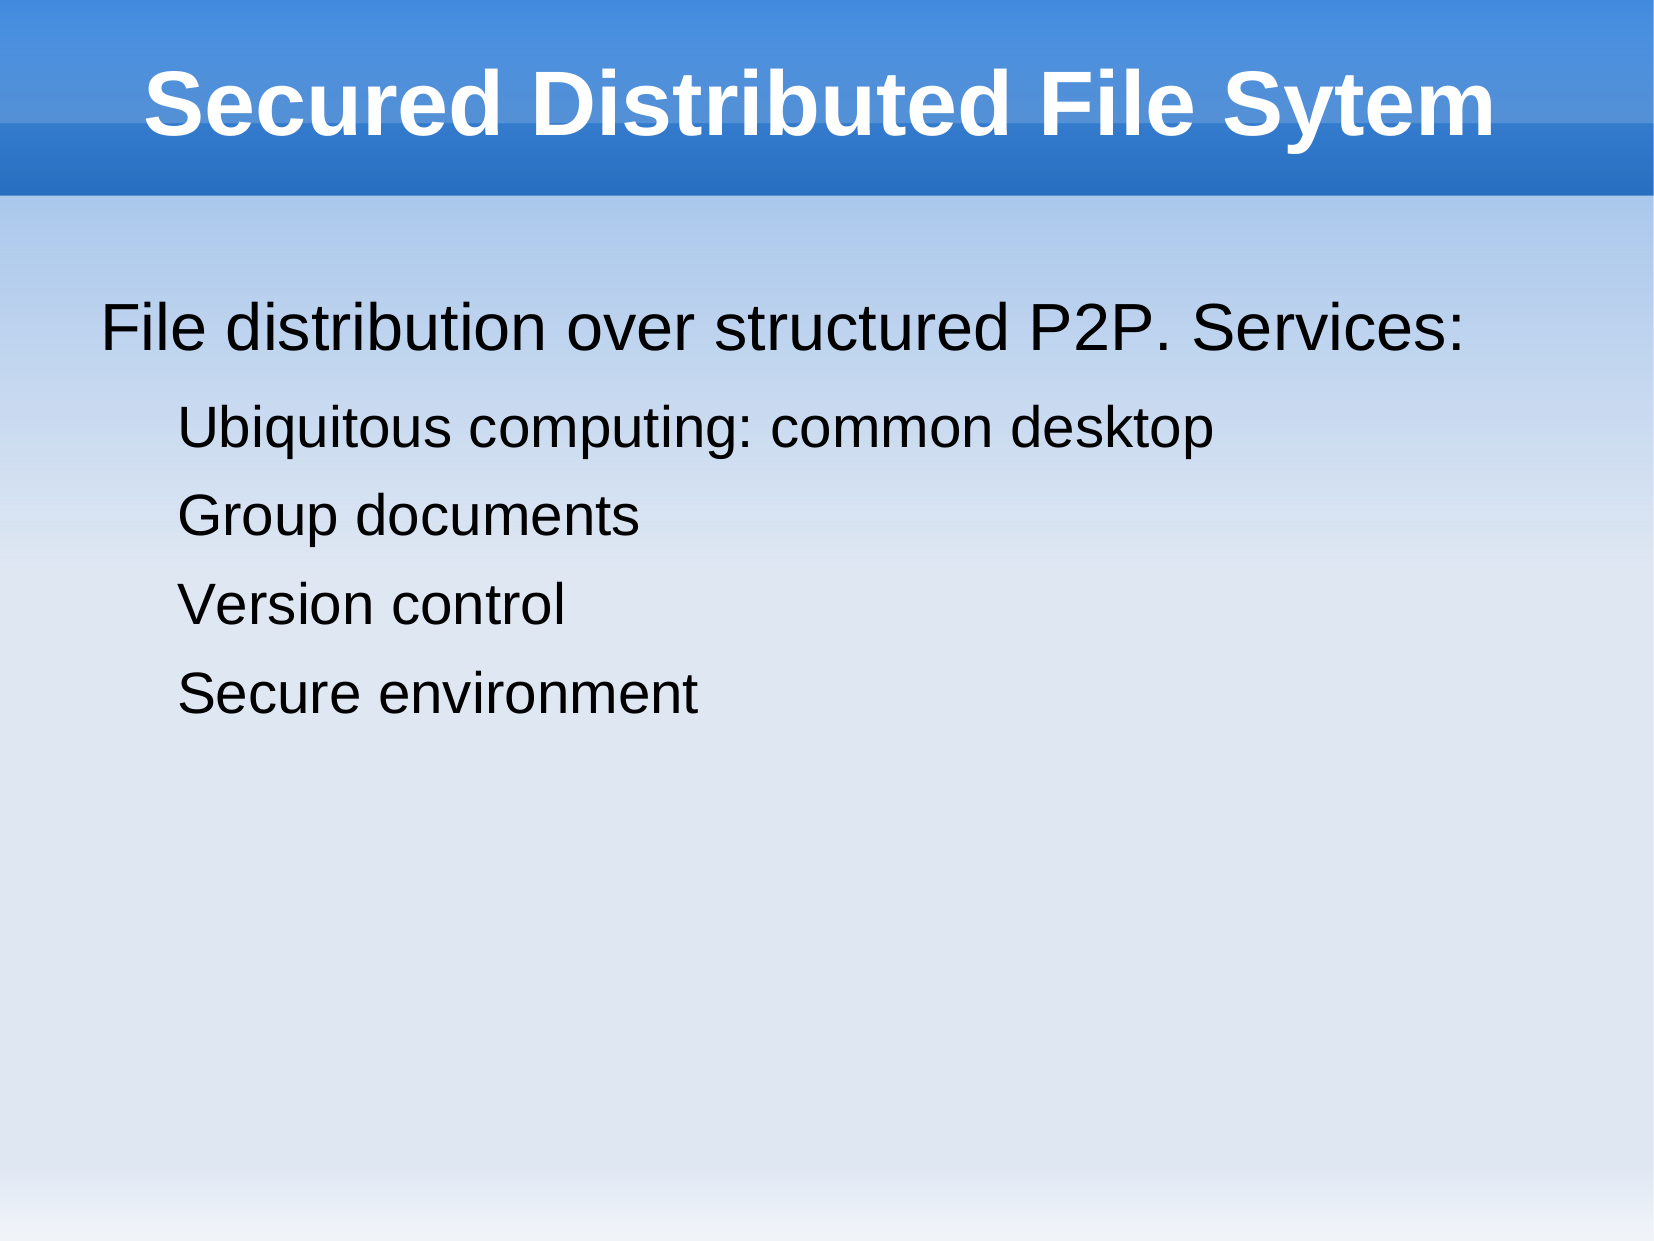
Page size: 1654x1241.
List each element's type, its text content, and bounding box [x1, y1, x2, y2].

picture [0, 0, 1654, 1241]
title Secured Distributed File Sytem [76, 7, 1565, 200]
list File distribution over structured P2P. Services: Ubiquitous computing: common desktop Group documents Version control Secure environment [82, 290, 1571, 1094]
